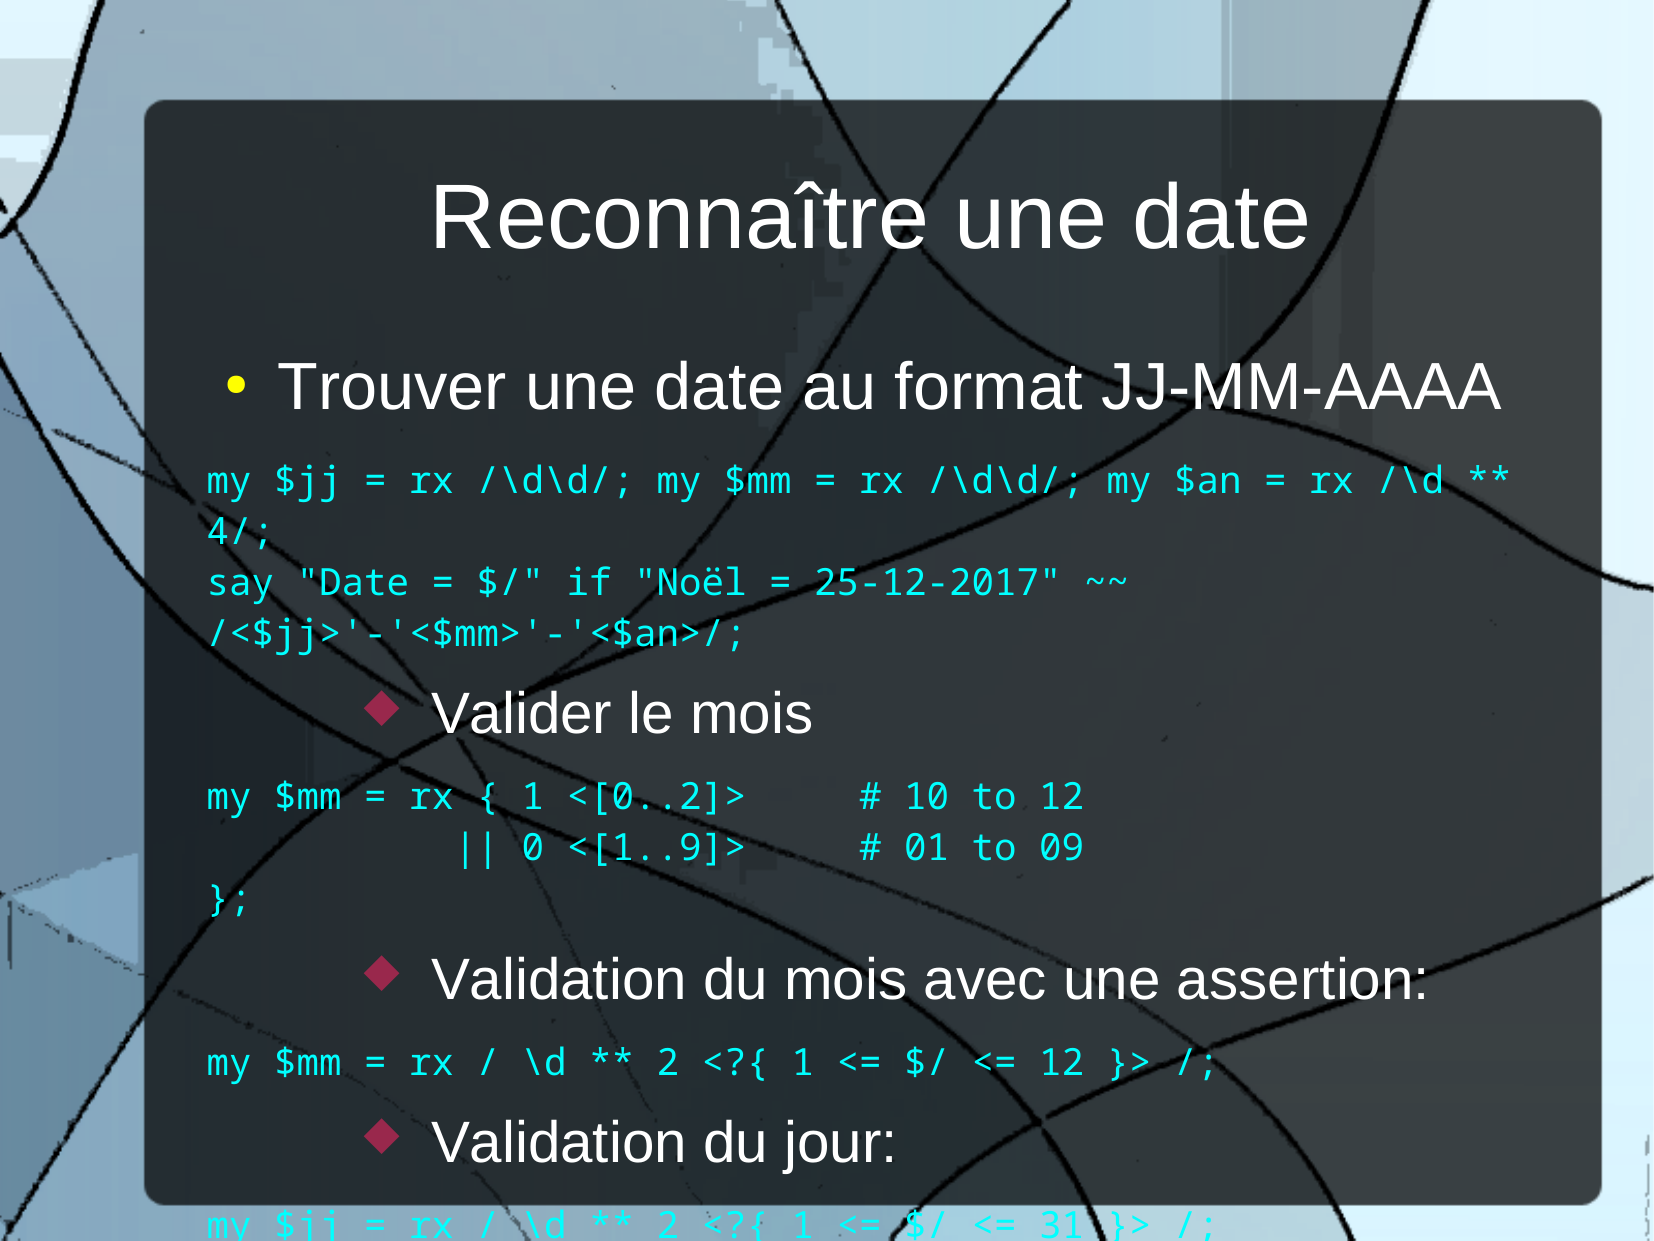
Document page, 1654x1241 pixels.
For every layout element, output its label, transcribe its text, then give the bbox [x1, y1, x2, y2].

list Trouver une date au format JJ-MM-AAAA my $jj = rx /\d\d/; my $mm = rx /\d\d/; my $an = rx /\d ** 4/; say "Date = $/" if "Noël = 25-12-2017" ~~ /<$jj>'-'<$mm>'-'<$an>/; Valider le mois my $mm = rx { 1 <[0..2]> # 10 to 12 || 0 <[1..9]> # 01 to 09 }; Validation du mois avec une assertion: my $mm = rx / \d ** 2 <?{ 1 <= $/ <= 12 }> /; Validation du jour: my $jj = rx / \d ** 2 <?{ 1 <= $/ <= 31 }> /; [206, 349, 1571, 1098]
title Reconnaître une date [159, 108, 1583, 325]
picture [0, 0, 1654, 1241]
